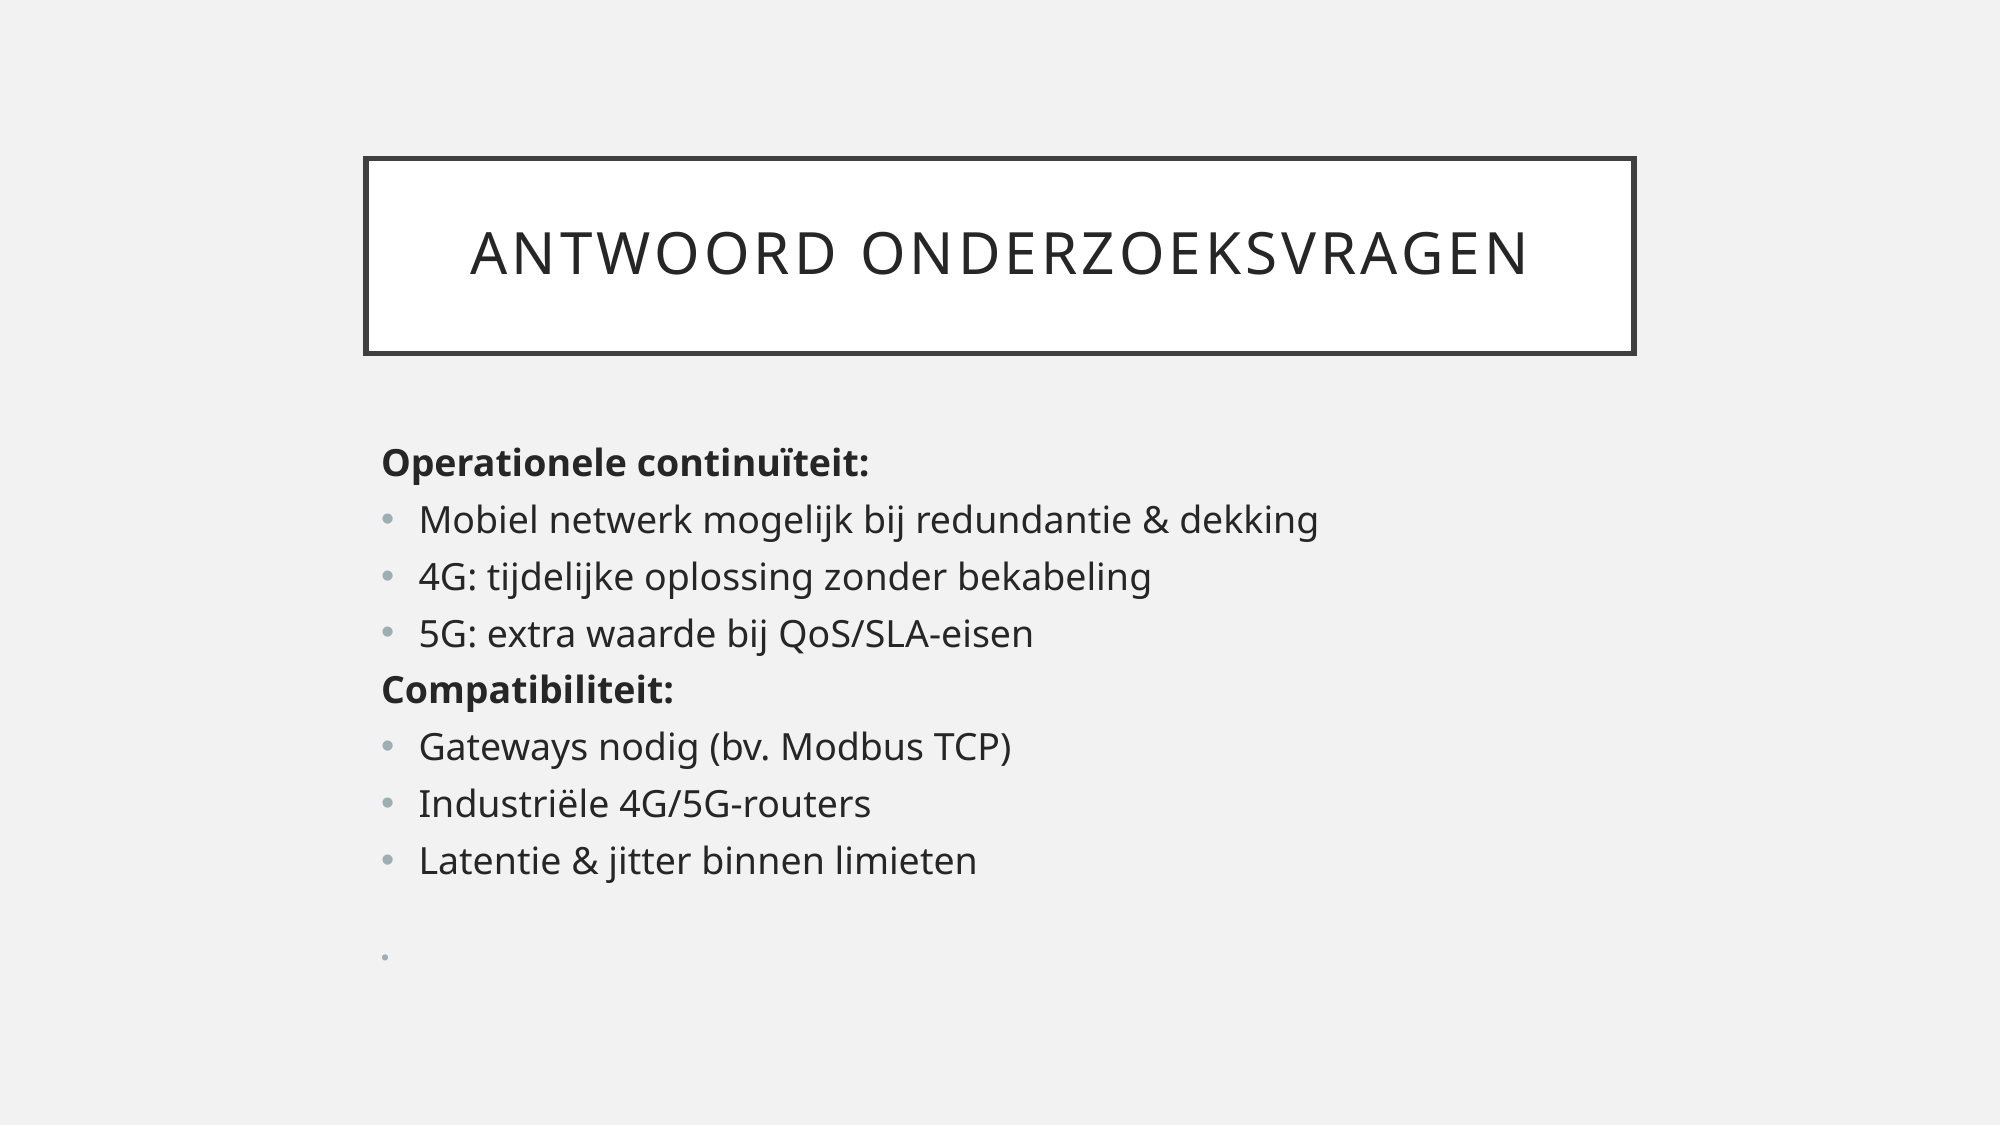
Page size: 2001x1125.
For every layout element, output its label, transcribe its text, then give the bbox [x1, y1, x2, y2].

title Antwoord Onderzoeksvragen [366, 158, 1634, 354]
list Operationele continuïteit: Mobiel netwerk mogelijk bij redundantie & dekking 4G: tijdelijke oplossing zonder bekabeling 5G: extra waarde bij QoS/SLA-eisen Compatibiliteit: Gateways nodig (bv. Modbus TCP) Industriële 4G/5G-routers Latentie & jitter binnen limieten [366, 440, 2000, 950]
